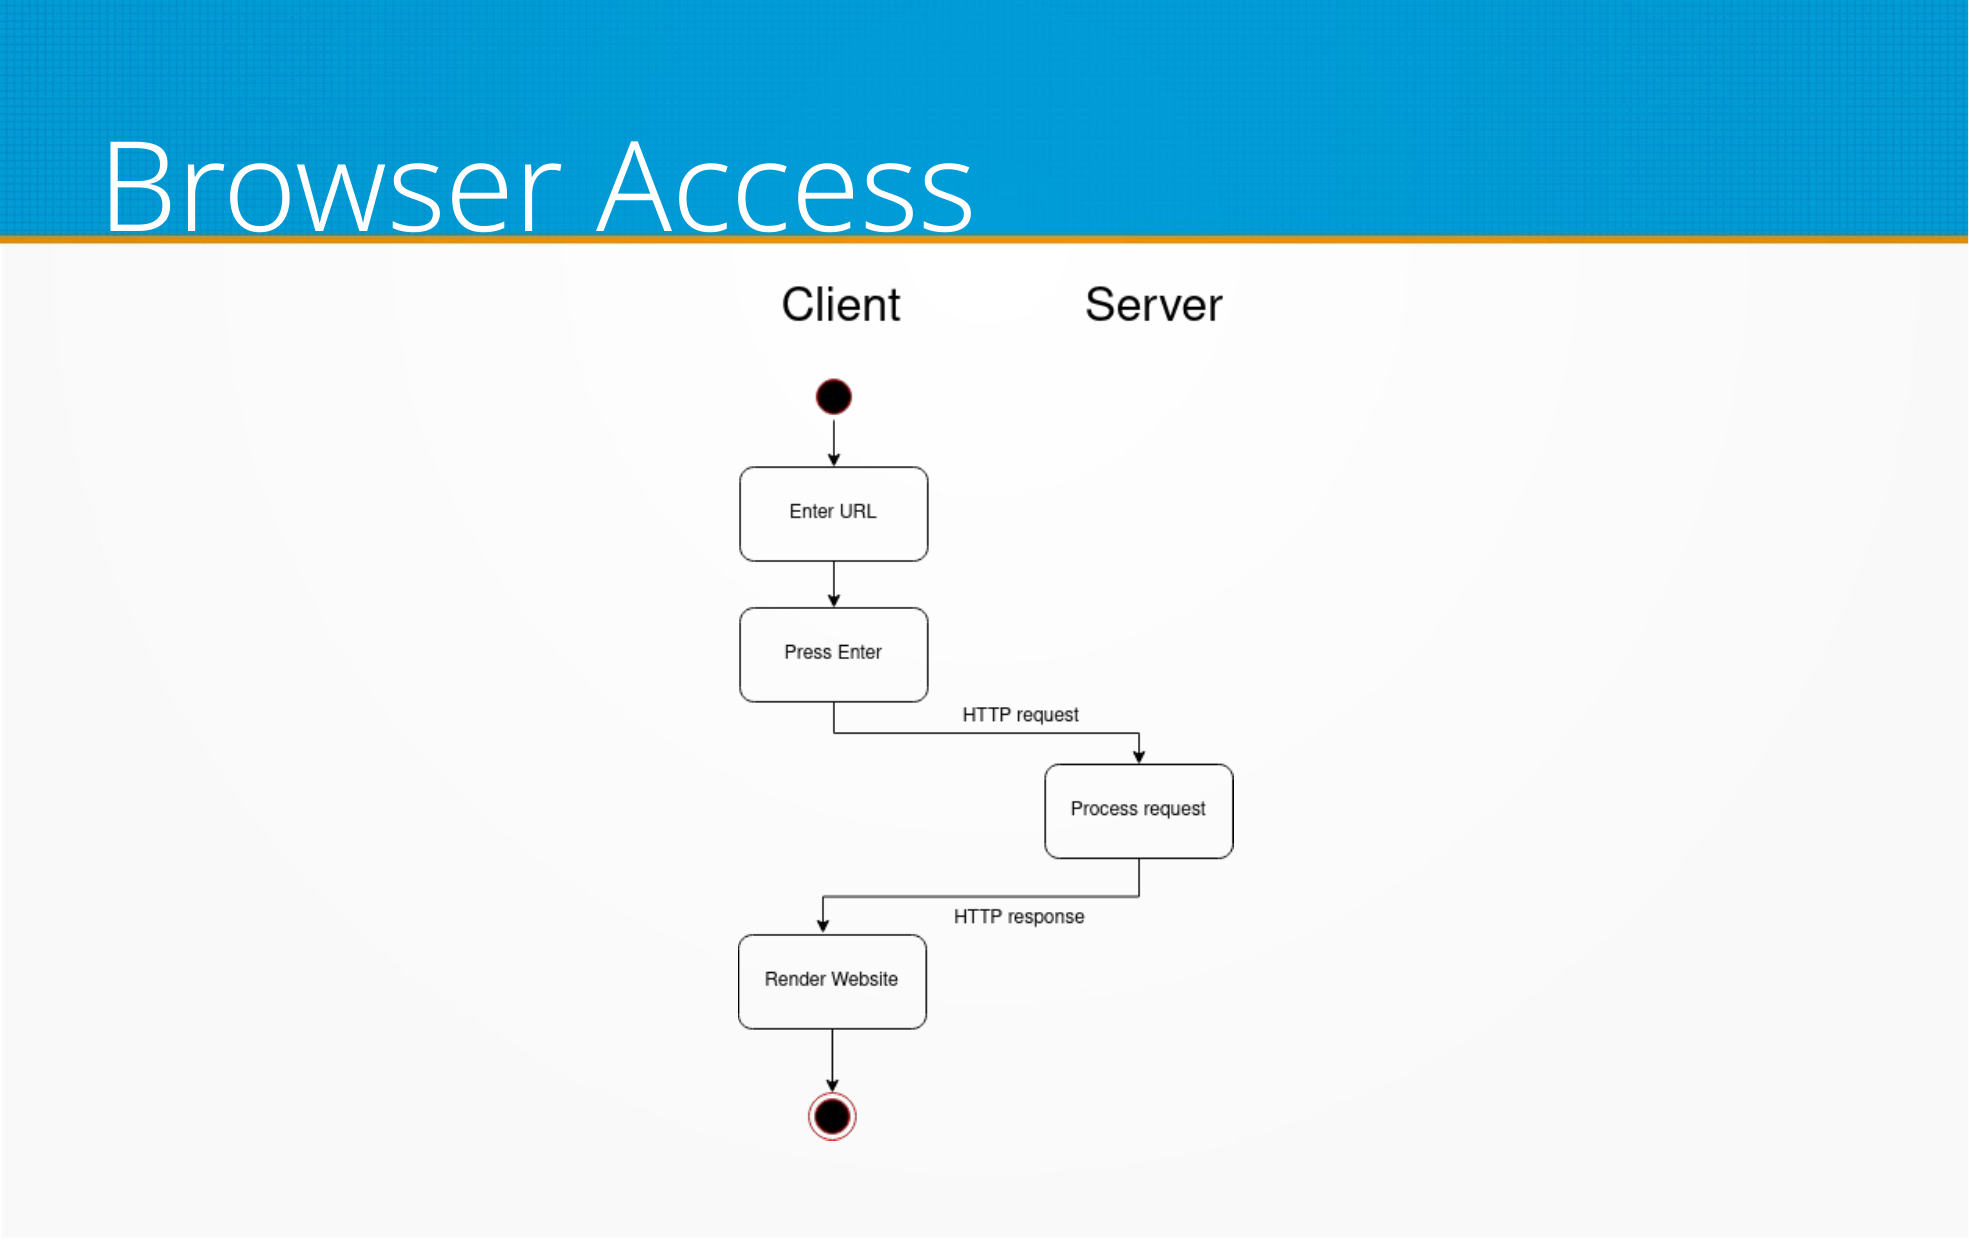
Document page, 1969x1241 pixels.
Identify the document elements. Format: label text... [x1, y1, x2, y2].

title Browser Access [98, 49, 1870, 257]
picture [0, 233, 1969, 1241]
